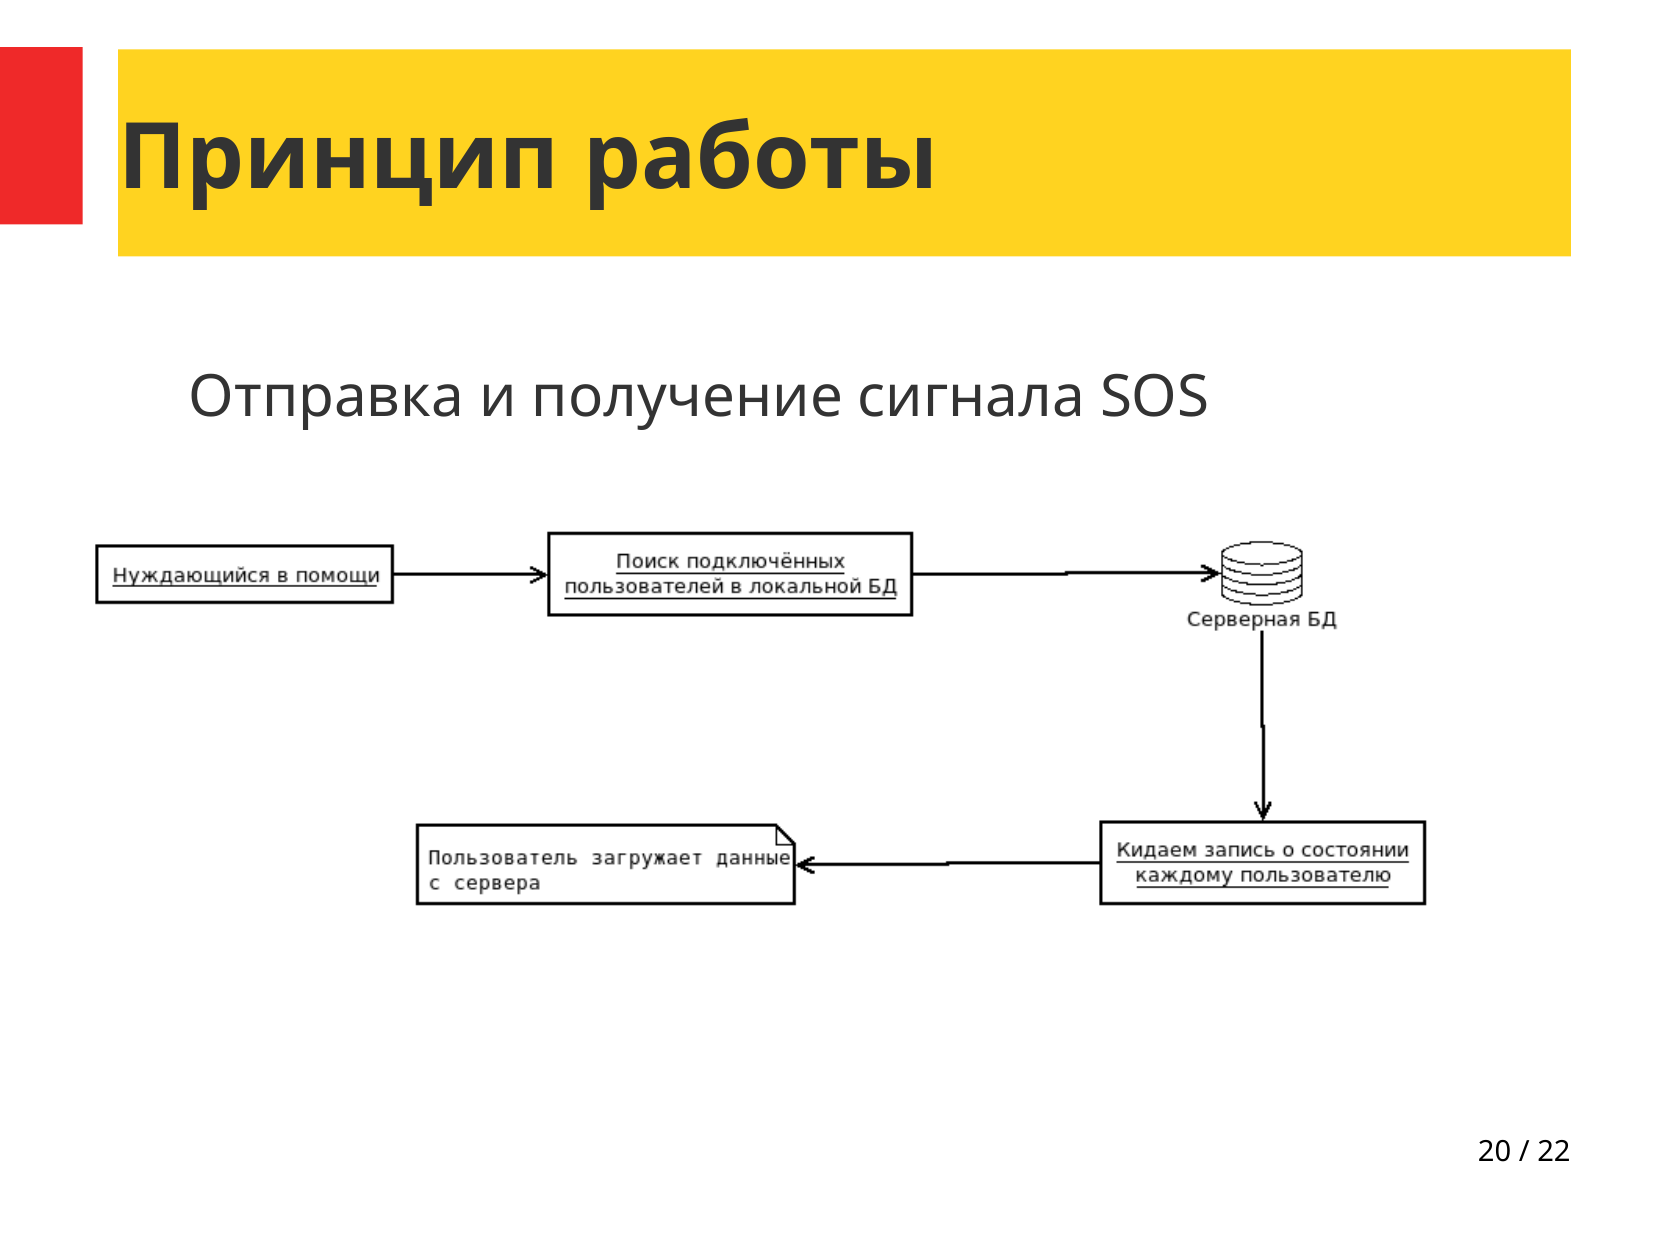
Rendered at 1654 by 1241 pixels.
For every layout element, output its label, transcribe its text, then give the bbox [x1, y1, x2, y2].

picture [94, 507, 1428, 907]
list Отправка и получение сигнала SOS [118, 354, 1536, 449]
title Принцип работы [118, 49, 1571, 257]
